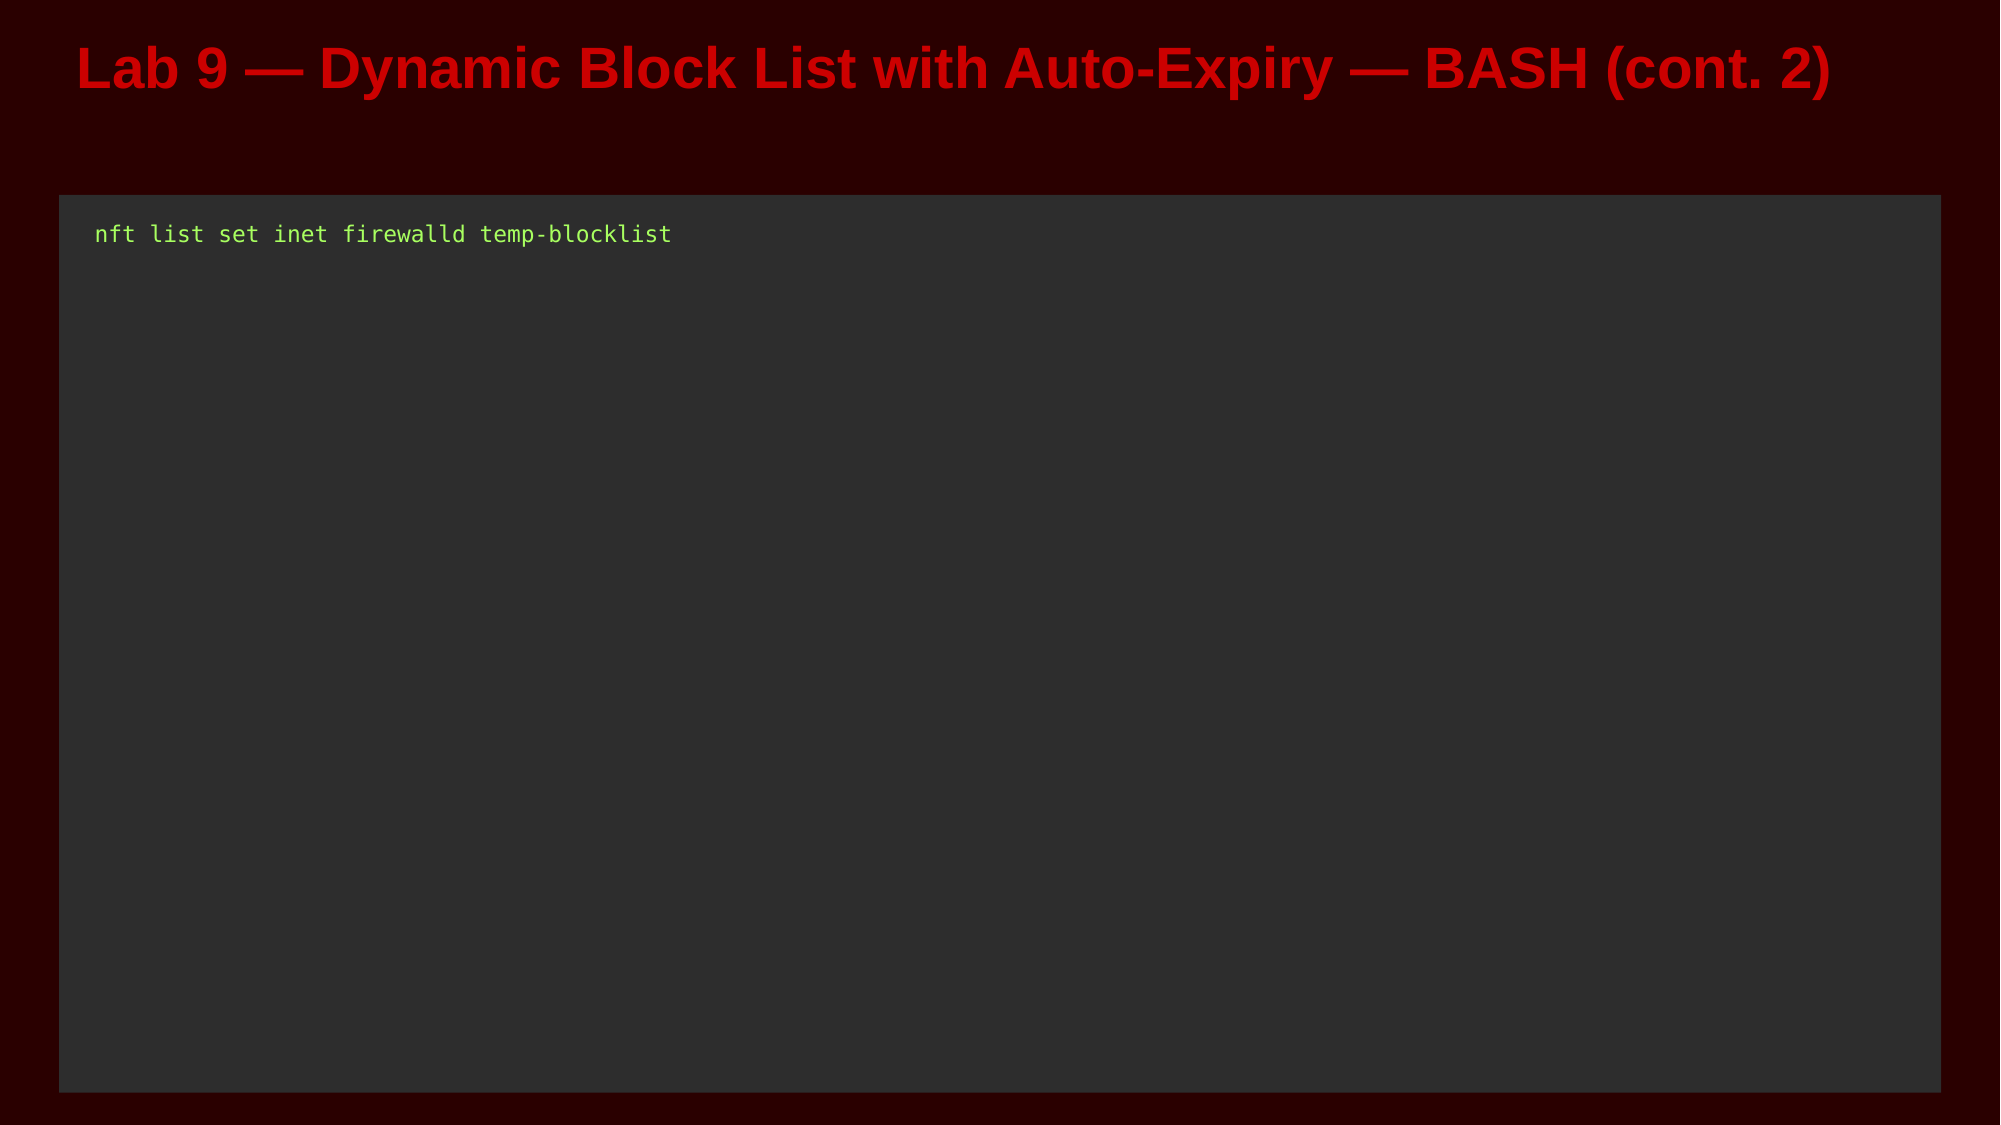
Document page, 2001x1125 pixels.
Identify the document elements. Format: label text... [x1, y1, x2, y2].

text_box nft list set inet firewalld temp-blocklist [59, 194, 1942, 1093]
text_box Lab 9 — Dynamic Block List with Auto-Expiry — BASH (cont. 2) [59, 23, 1942, 178]
